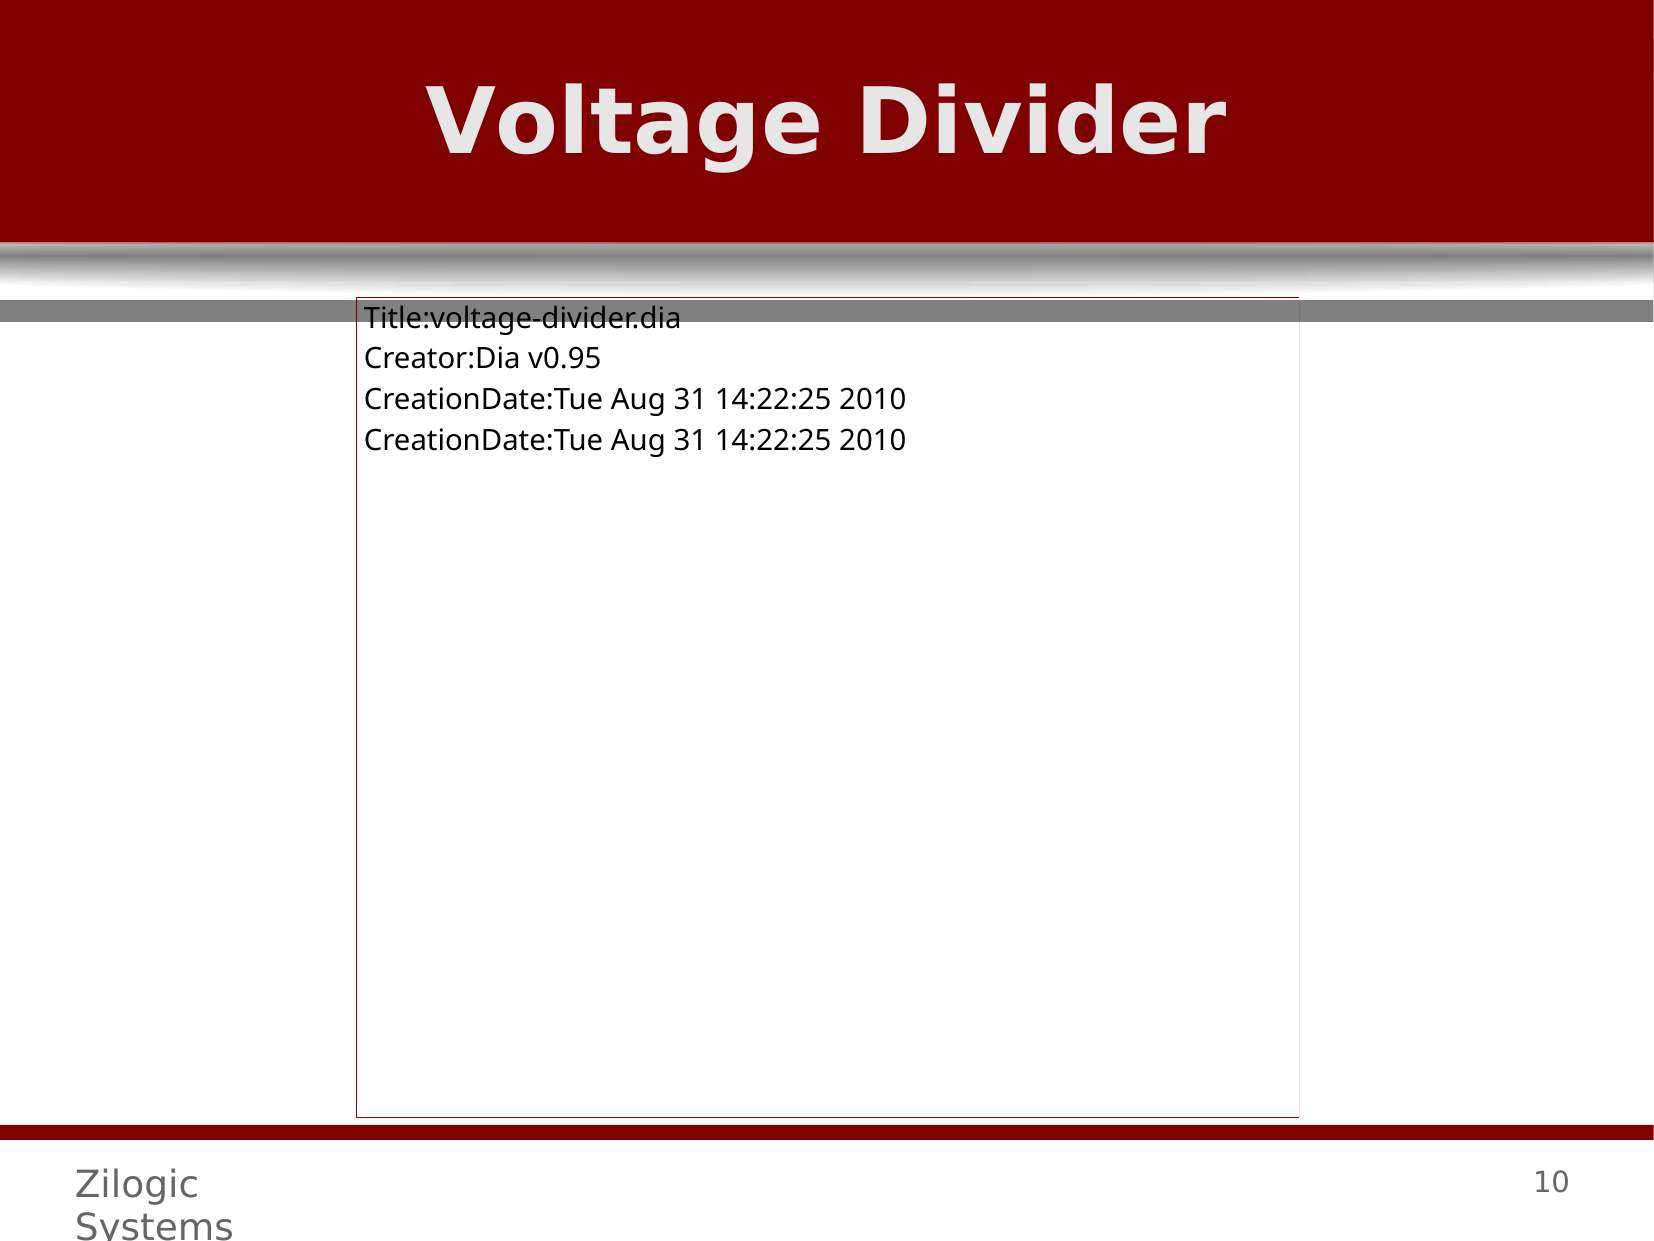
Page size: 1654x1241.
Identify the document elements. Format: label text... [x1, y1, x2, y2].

title Voltage Divider [82, 26, 1571, 218]
picture [354, 295, 1300, 1118]
